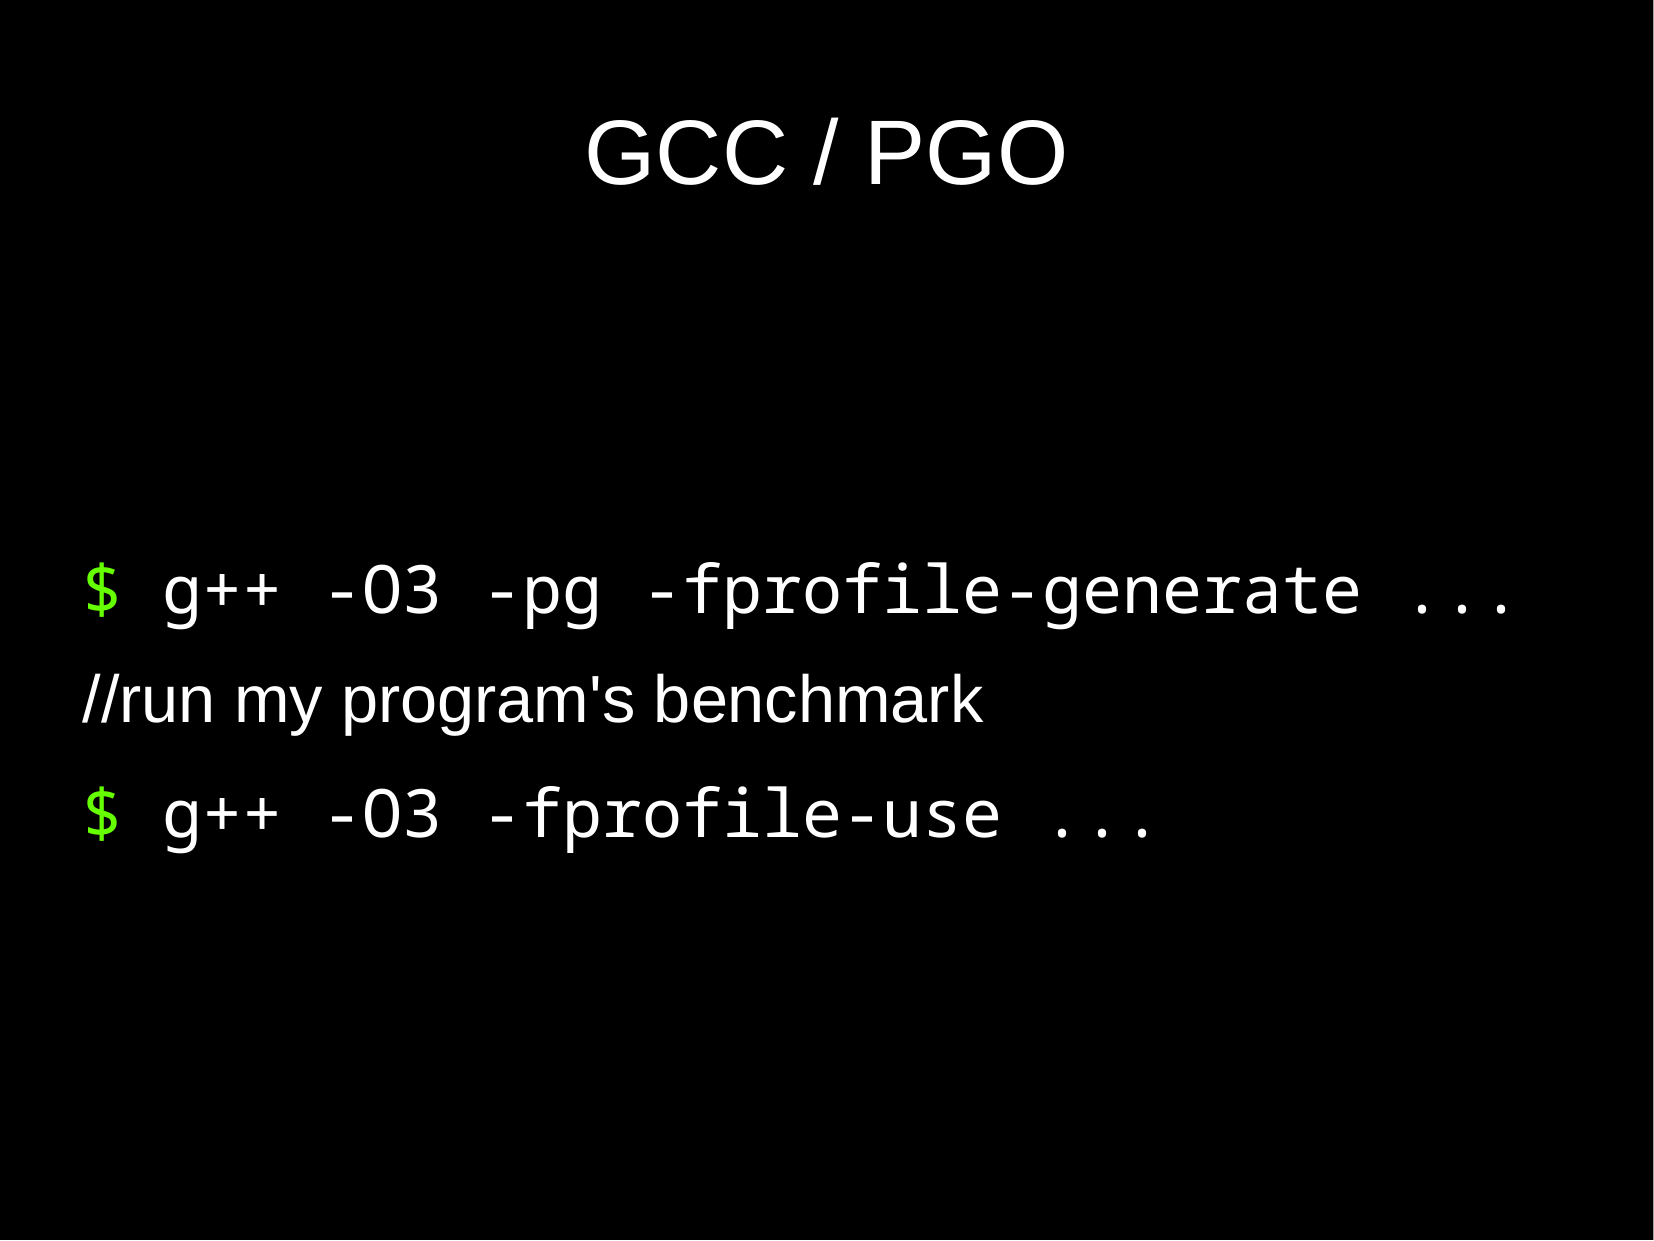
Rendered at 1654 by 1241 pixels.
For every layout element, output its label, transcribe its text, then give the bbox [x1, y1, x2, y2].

title GCC / PGO [82, 49, 1571, 257]
list $ g++ -O3 -pg -fprofile-generate ... //run my program's benchmark $ g++ -O3 -fprofile-use ... [82, 290, 1571, 1109]
